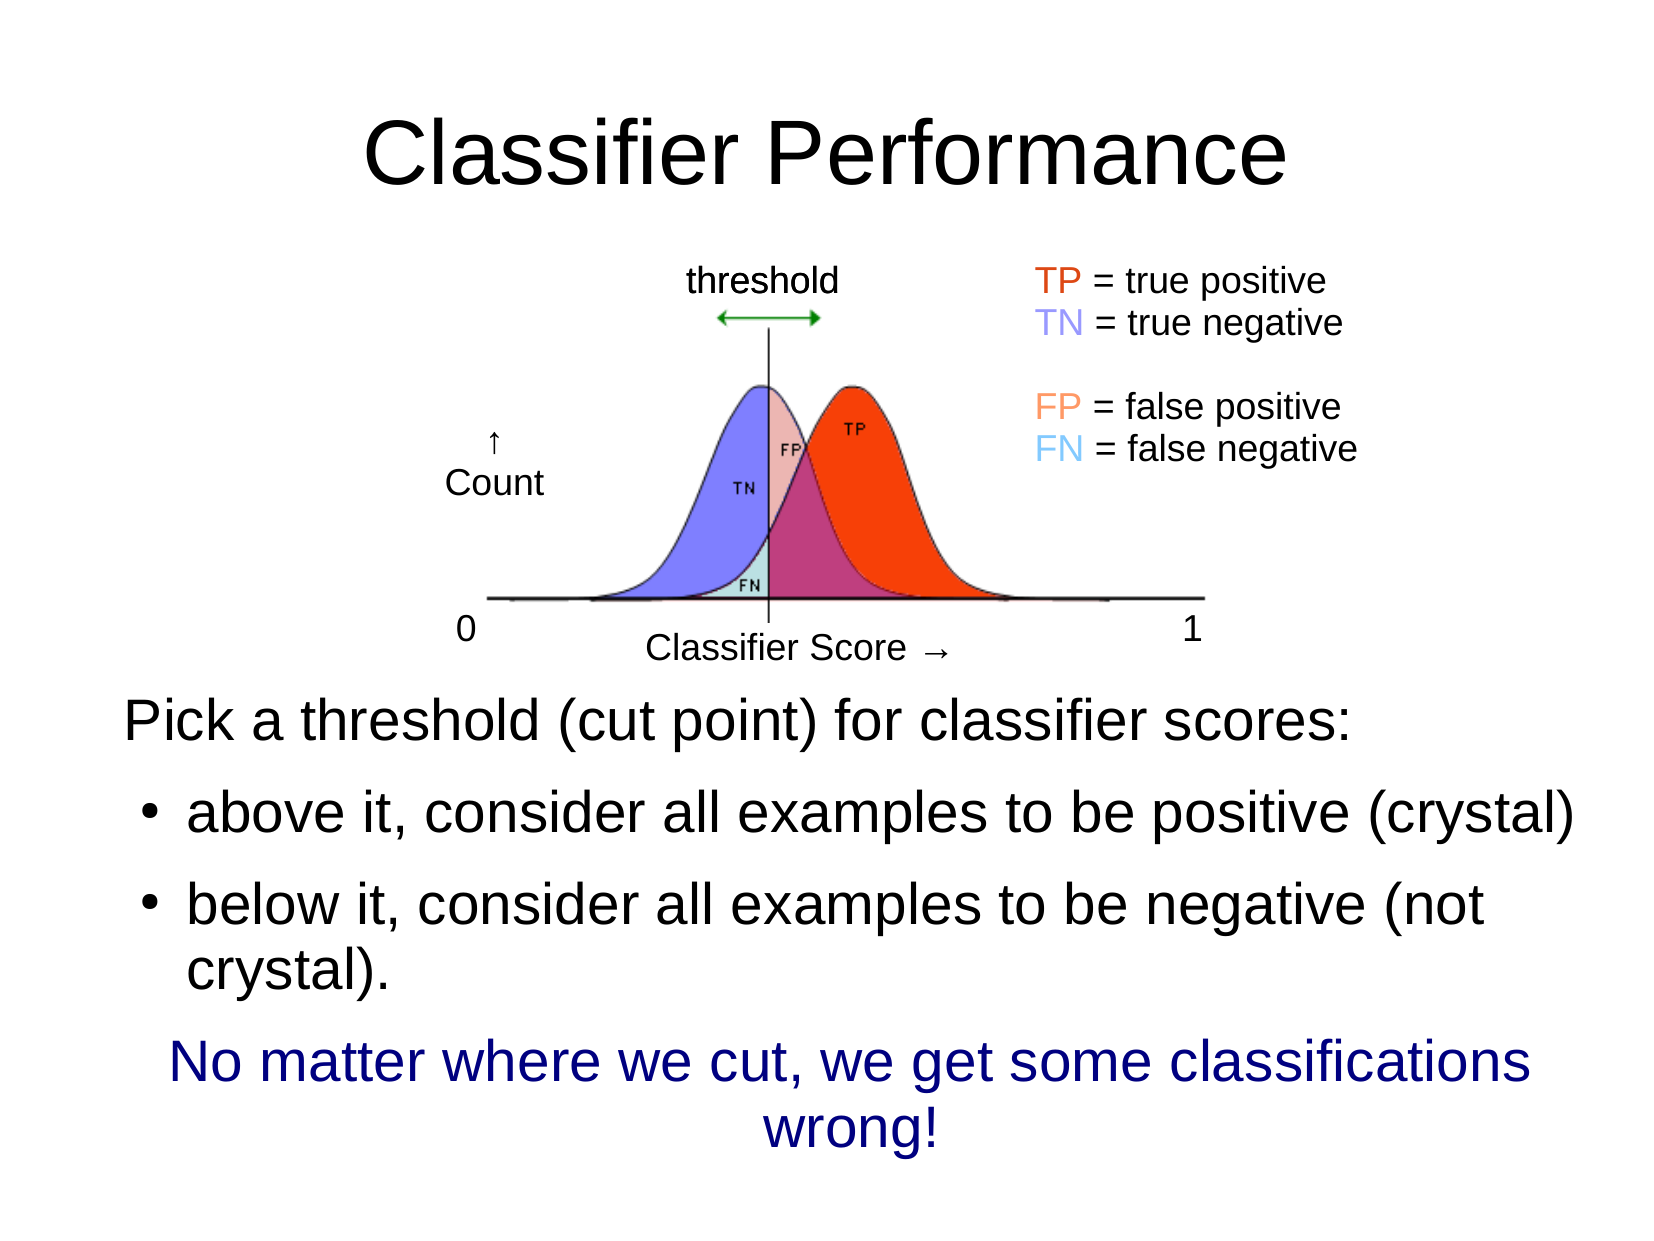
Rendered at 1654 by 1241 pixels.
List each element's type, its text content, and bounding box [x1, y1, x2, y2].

text_box TP = true positive TN = true negative FP = false positive FN = false negative [1019, 251, 1411, 477]
text_box threshold [671, 251, 897, 309]
picture [463, 293, 1214, 623]
text_box 0 [441, 600, 497, 658]
text_box ↑ Count [429, 412, 560, 512]
text_box Classifier Score → [630, 619, 971, 676]
list Pick a threshold (cut point) for classifier scores: above it, consider all examples to be positive (crystal) below it, consider all examples to be negative (not crystal). No matter where we cut, we get some classifications wrong! [124, 687, 1580, 1223]
text_box 1 [1167, 600, 1224, 658]
title Classifier Performance [82, 49, 1571, 257]
